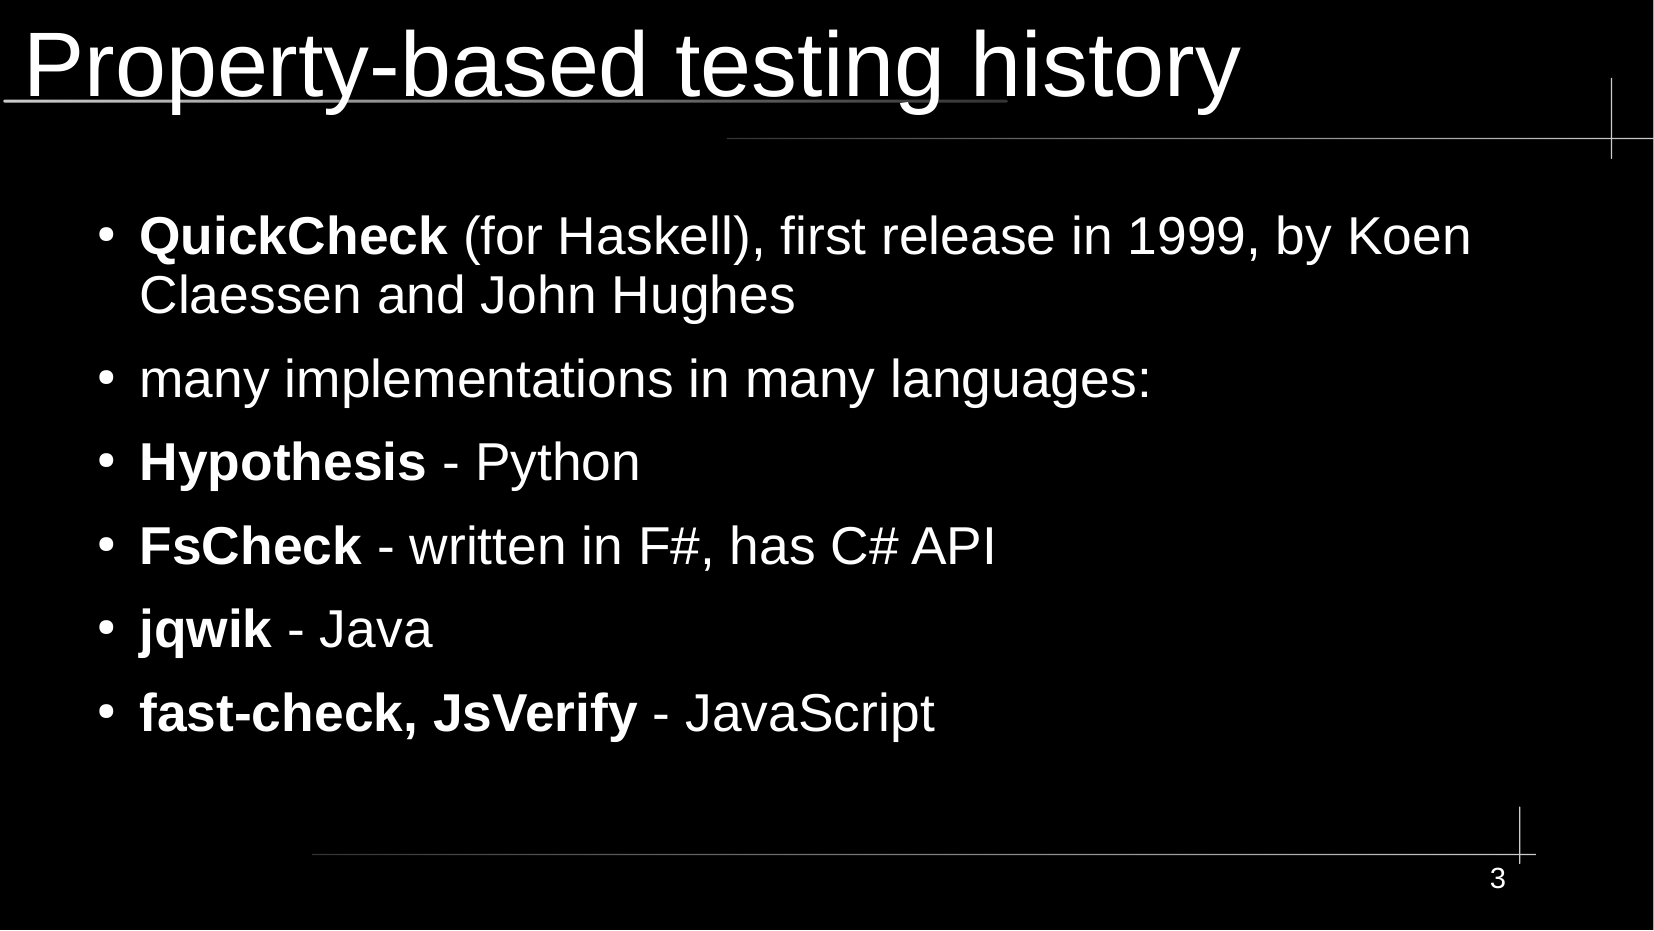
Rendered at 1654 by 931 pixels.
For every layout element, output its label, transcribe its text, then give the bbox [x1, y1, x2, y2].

list QuickCheck (for Haskell), first release in 1999, by Koen Claessen and John Hughes many implementations in many languages: Hypothesis - Python FsCheck - written in F#, has C# API jqwik - Java fast-check, JsVerify - JavaScript [82, 205, 1571, 746]
title Property-based testing history [23, 11, 1589, 119]
